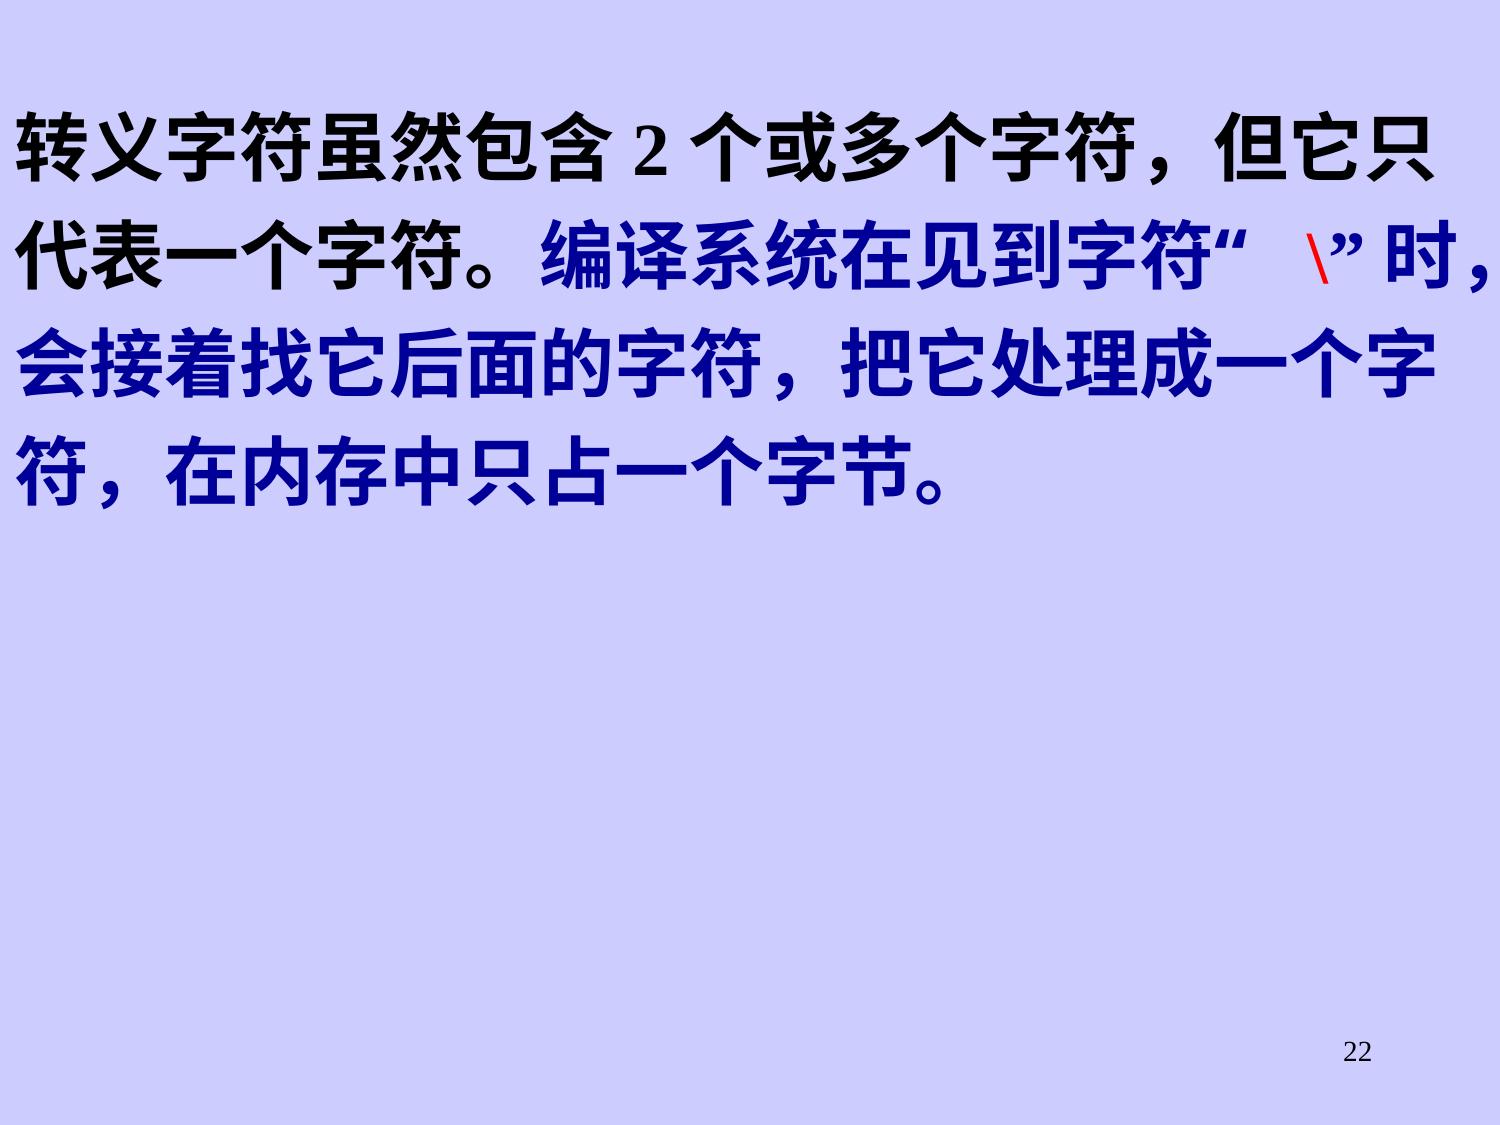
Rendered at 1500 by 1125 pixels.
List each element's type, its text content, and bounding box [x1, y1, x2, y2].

text_box <编号> [1074, 1025, 1388, 1101]
text_box 转义字符虽然包含2个或多个字符，但它只代表一个字符。编译系统在见到字符“\”时，会接着找它后面的字符，把它处理成一个字符，在内存中只占一个字节。 [0, 74, 1500, 523]
